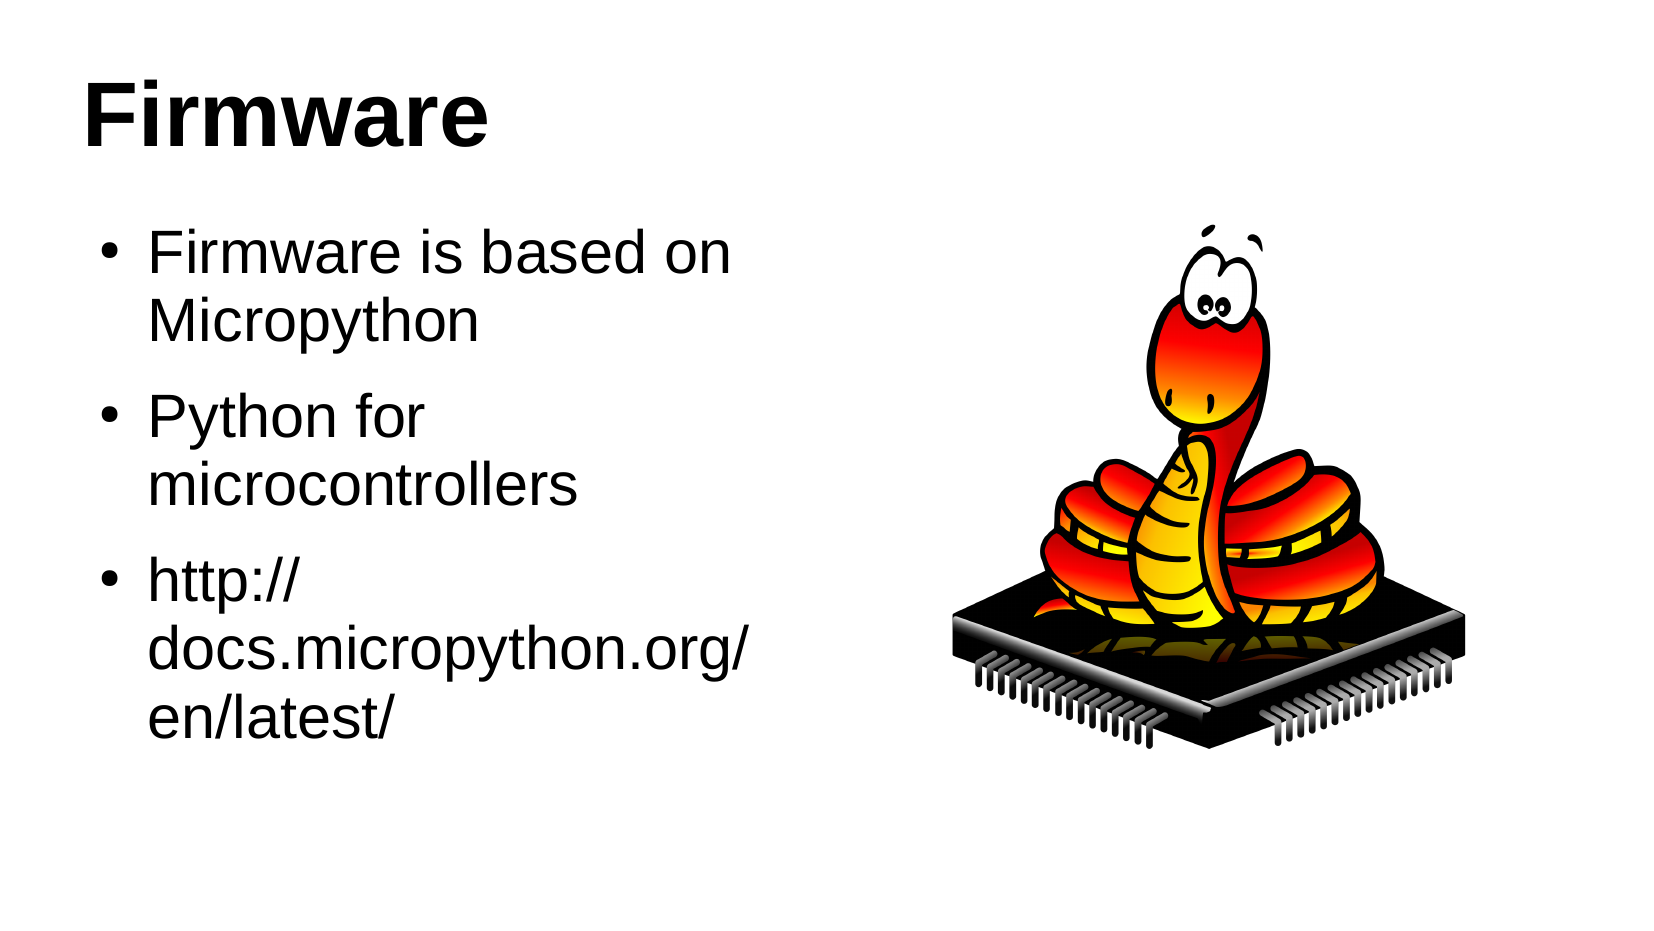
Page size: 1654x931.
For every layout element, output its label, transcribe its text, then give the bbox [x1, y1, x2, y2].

picture [943, 217, 1474, 758]
title Firmware [82, 37, 1571, 193]
list Firmware is based on Micropython Python for microcontrollers http://docs.micropython.org/en/latest/ [82, 217, 809, 758]
